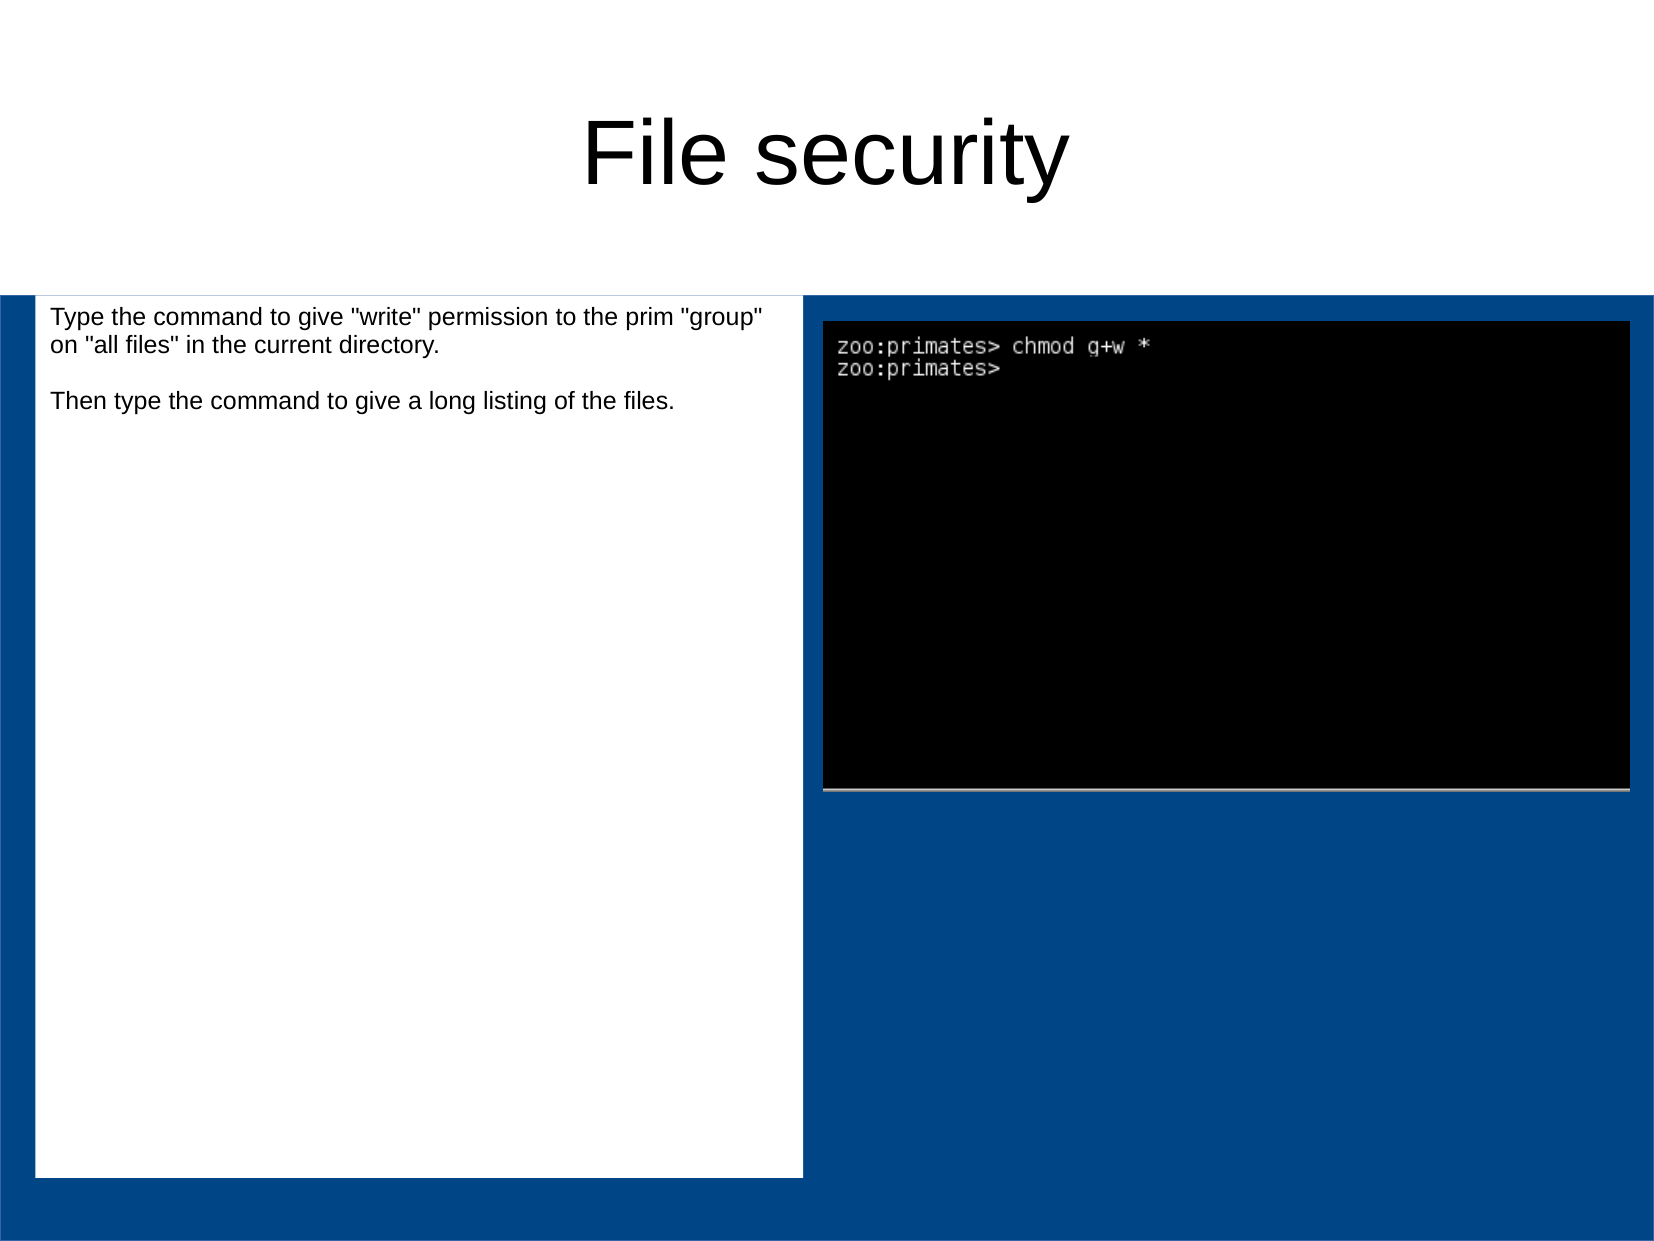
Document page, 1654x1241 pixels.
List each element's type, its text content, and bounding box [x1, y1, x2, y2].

picture [823, 321, 1630, 792]
text_box [0, 295, 1654, 1241]
title File security [82, 49, 1571, 257]
text_box Type the command to give "write" permission to the prim "group" on "all files" in the current directory. Then type the command to give a long listing of the files. [35, 295, 804, 1178]
